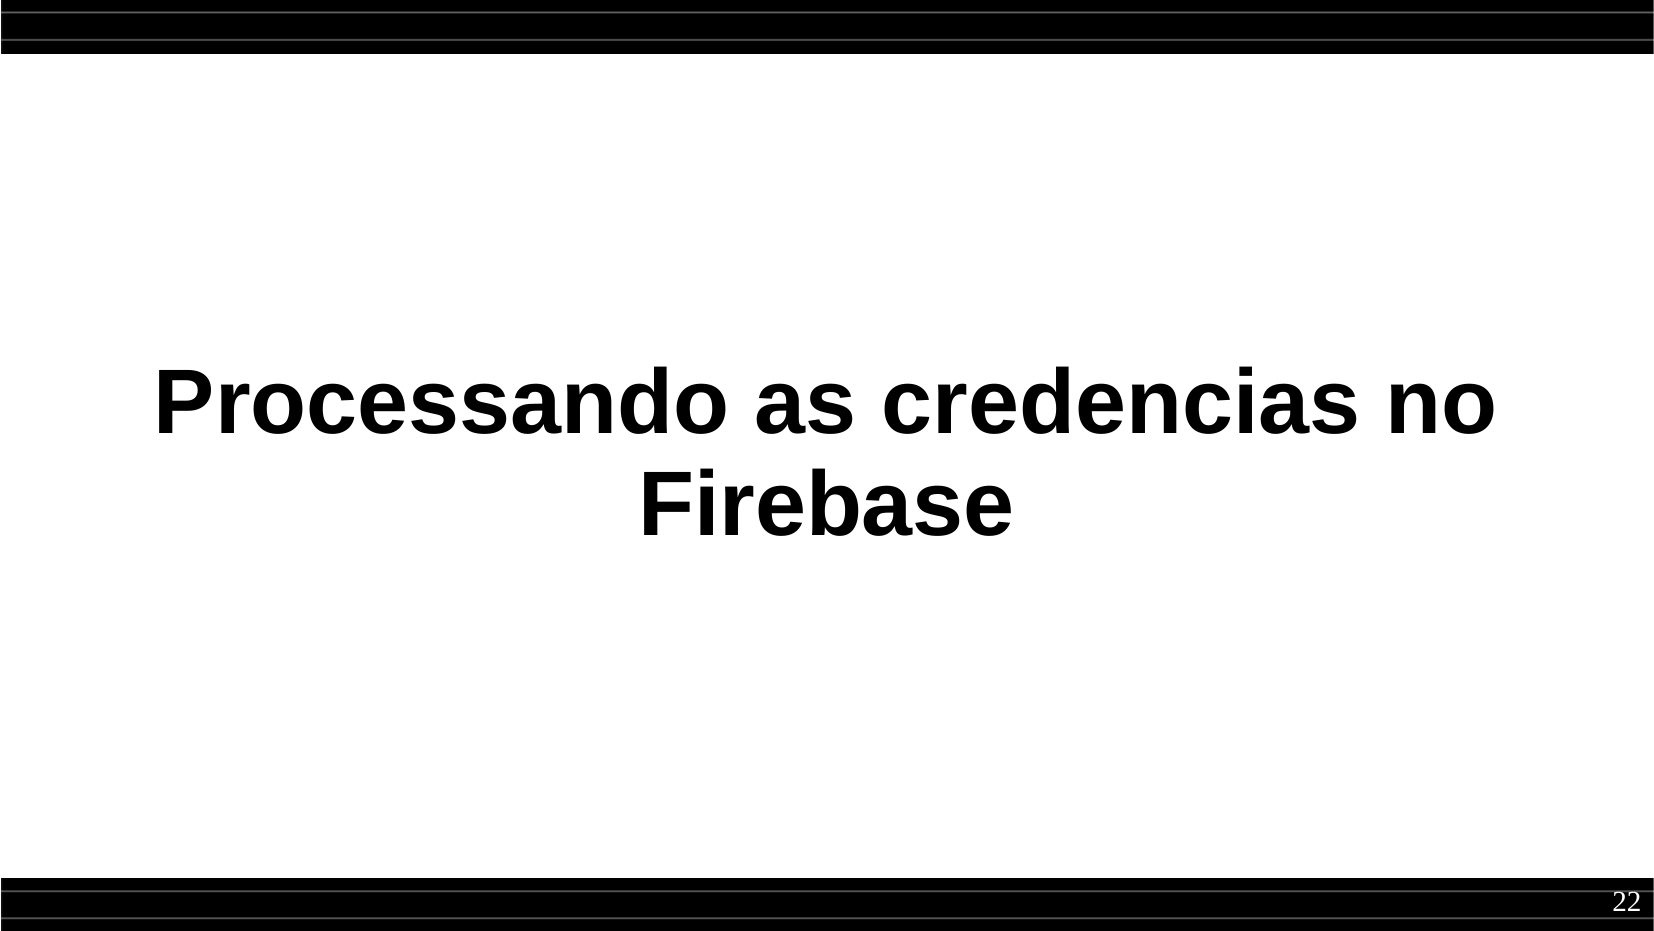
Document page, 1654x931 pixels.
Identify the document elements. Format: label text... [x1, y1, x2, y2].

text_box Processando as credencias no Firebase [82, 92, 1571, 813]
picture [1, 878, 1654, 931]
picture [1, 0, 1654, 54]
